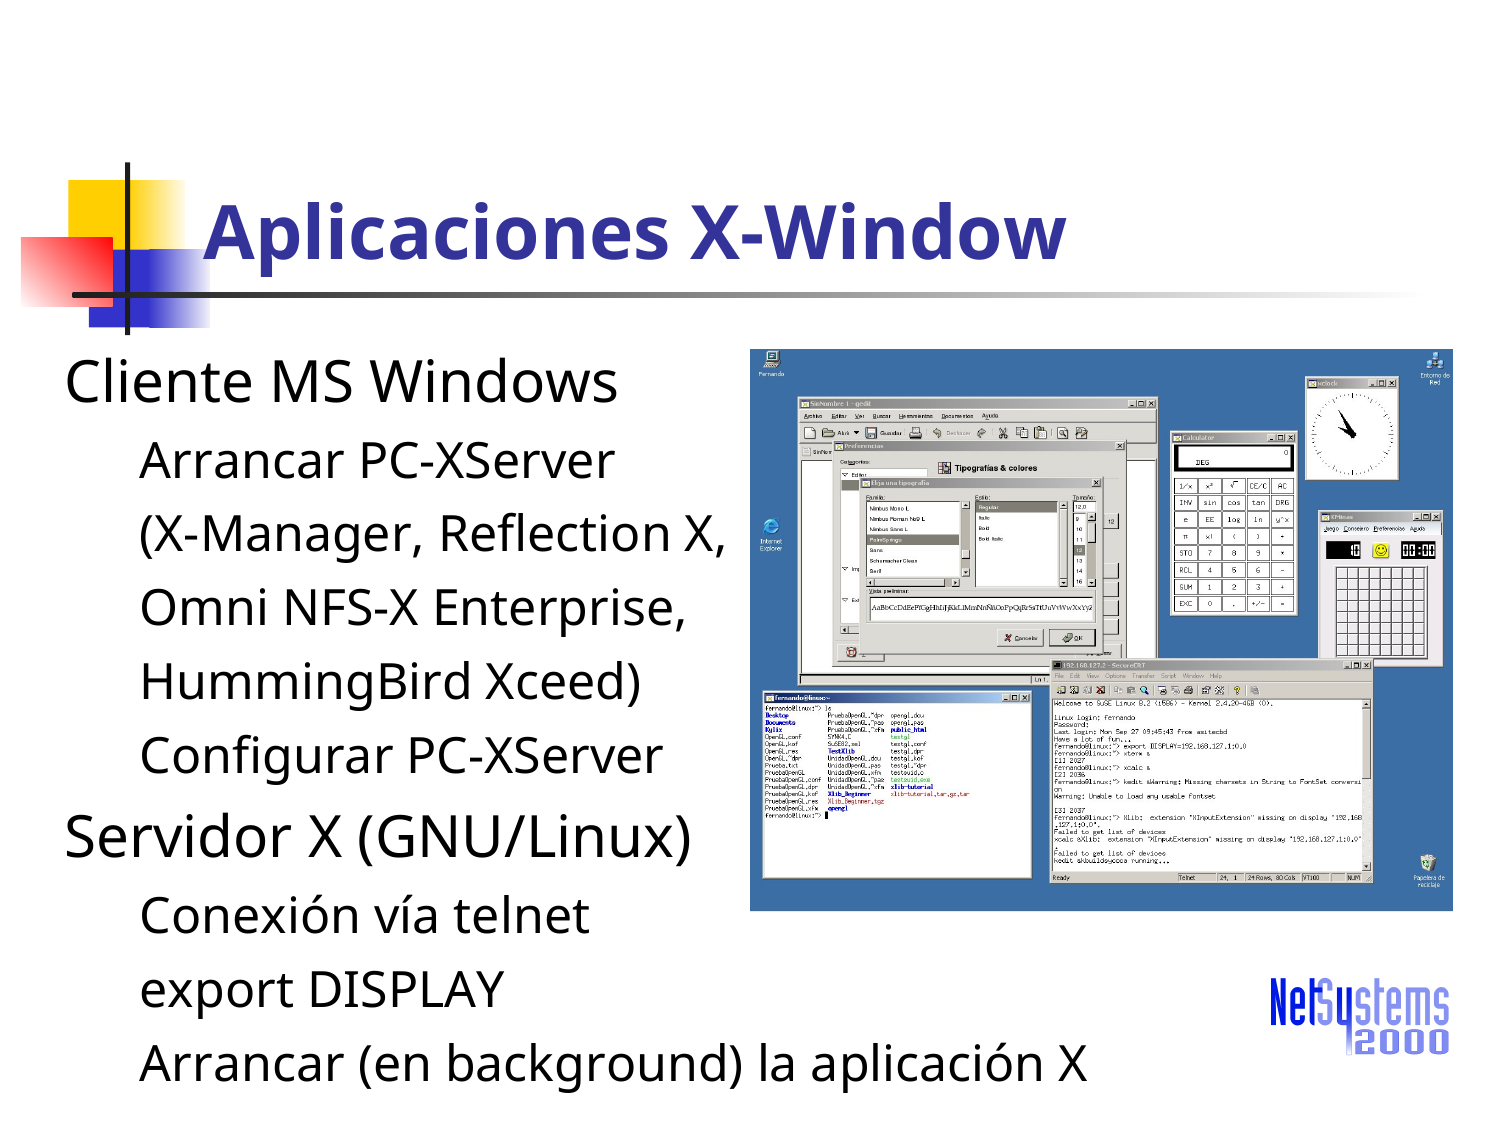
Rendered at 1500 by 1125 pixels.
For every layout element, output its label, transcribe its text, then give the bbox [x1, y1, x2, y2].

list Cliente MS Windows Arrancar PC-XServer (X-Manager, Reflection X, Omni NFS-X Enterprise, HummingBird Xceed) Configurar PC-XServer Servidor X (GNU/Linux) Conexión vía telnet export DISPLAY Arrancar (en background) la aplicación X [49, 337, 1125, 1079]
title Aplicaciones X-Window [188, 162, 1468, 289]
picture [1262, 949, 1463, 1084]
picture [750, 349, 1453, 912]
